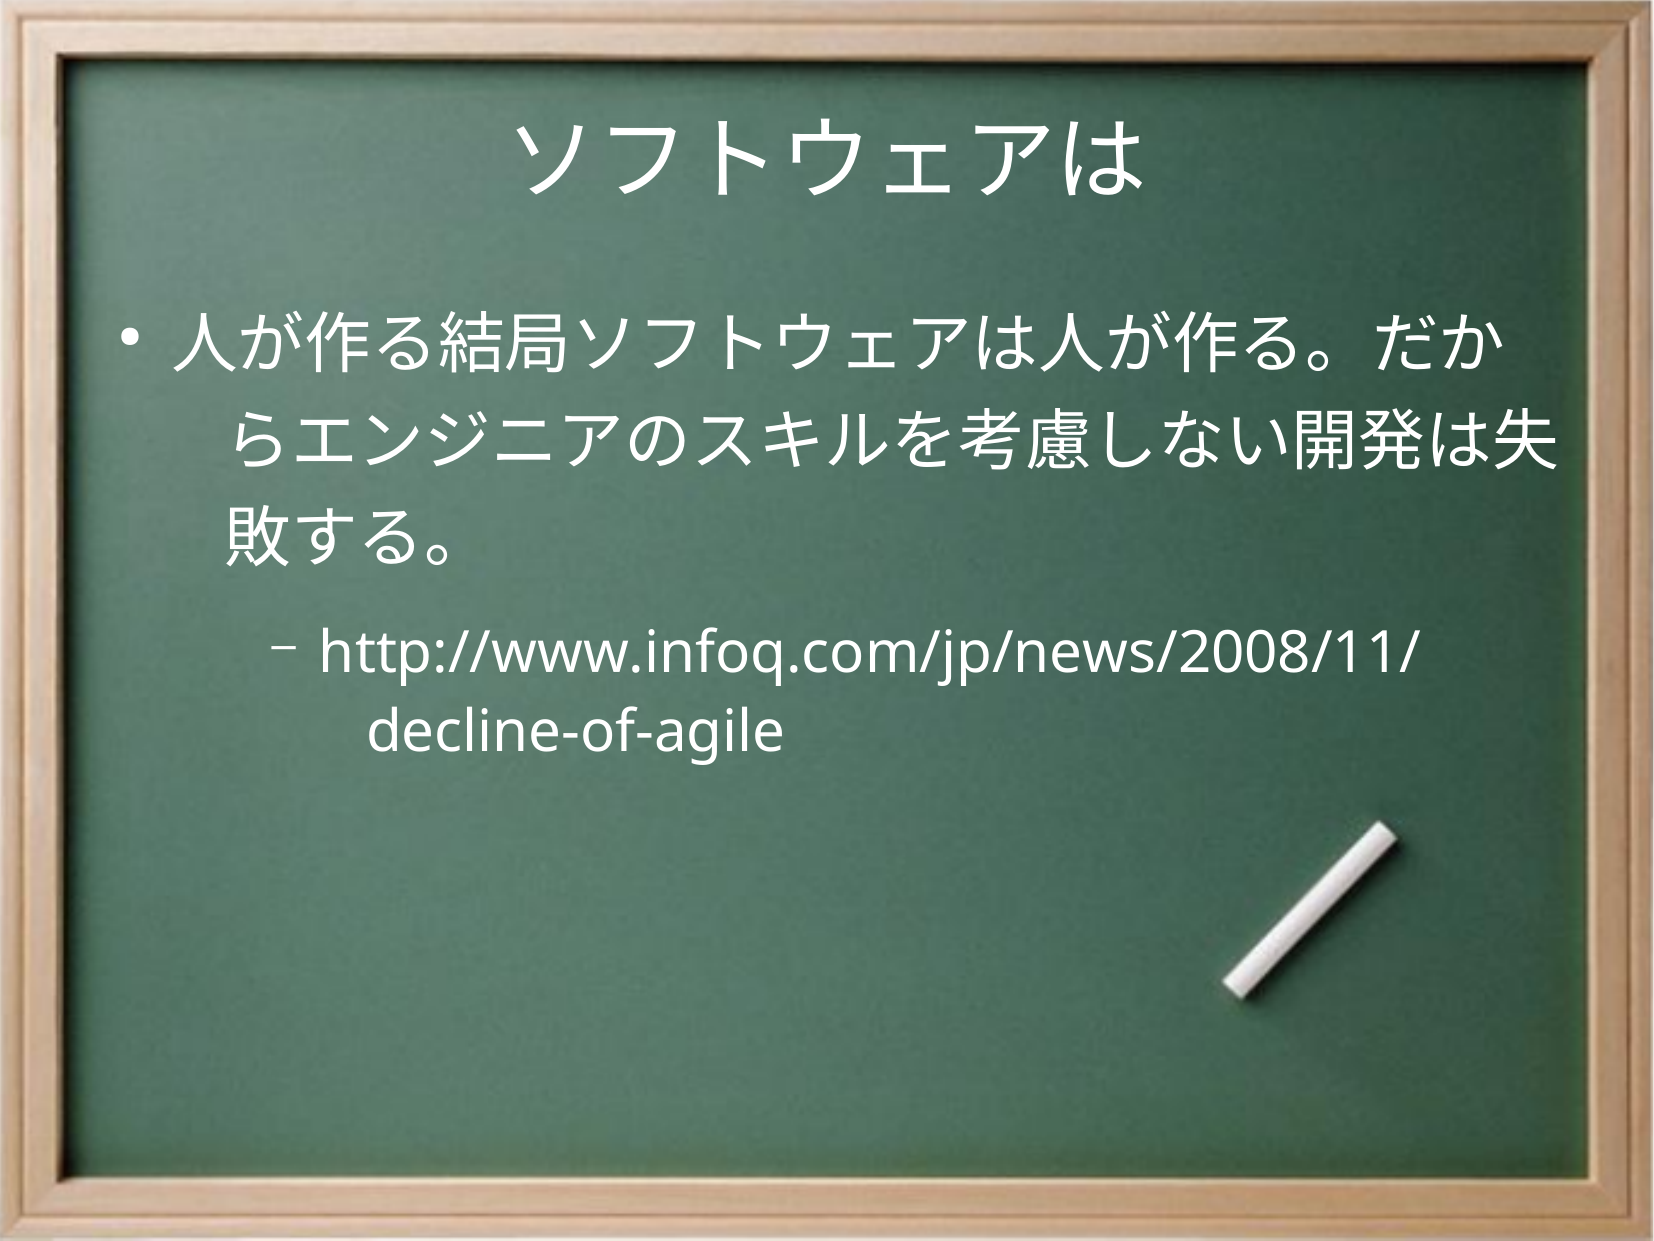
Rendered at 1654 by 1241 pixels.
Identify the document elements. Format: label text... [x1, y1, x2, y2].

list 人が作る結局ソフトウェアは人が作る。だからエンジニアのスキルを考慮しない開発は失敗する。 http://www.infoq.com/jp/news/2008/11/decline-of-agile [82, 290, 1571, 1101]
picture [0, 0, 1654, 1241]
title ソフトウェアは [82, 49, 1571, 257]
